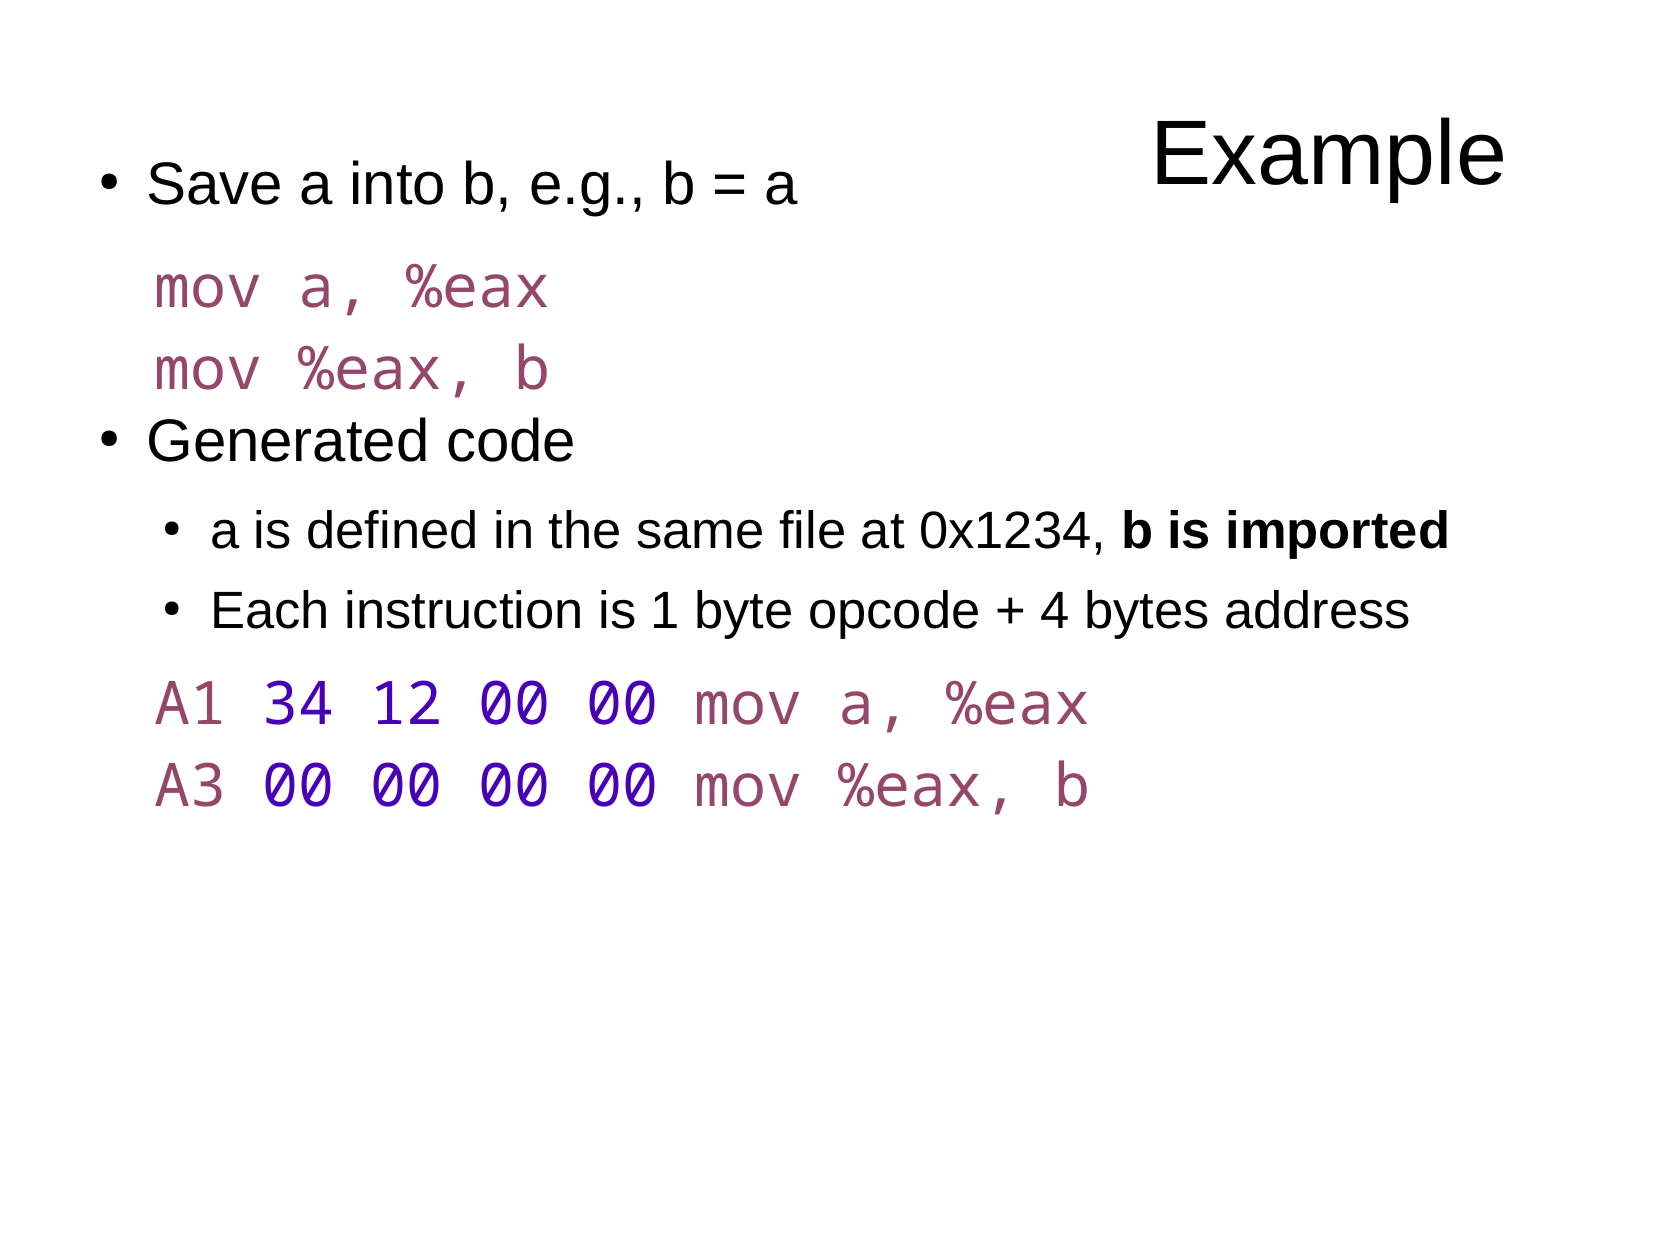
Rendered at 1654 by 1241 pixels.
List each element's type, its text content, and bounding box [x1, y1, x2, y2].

title Example [1087, 49, 1571, 150]
list Save a into b, e.g., b = a mov a, %eax mov %eax, b Generated code a is defined in the same file at 0x1234, b is imported Each instruction is 1 byte opcode + 4 bytes address A1 34 12 00 00 mov a, %eax A3 00 00 00 00 mov %eax, b [82, 150, 1571, 826]
